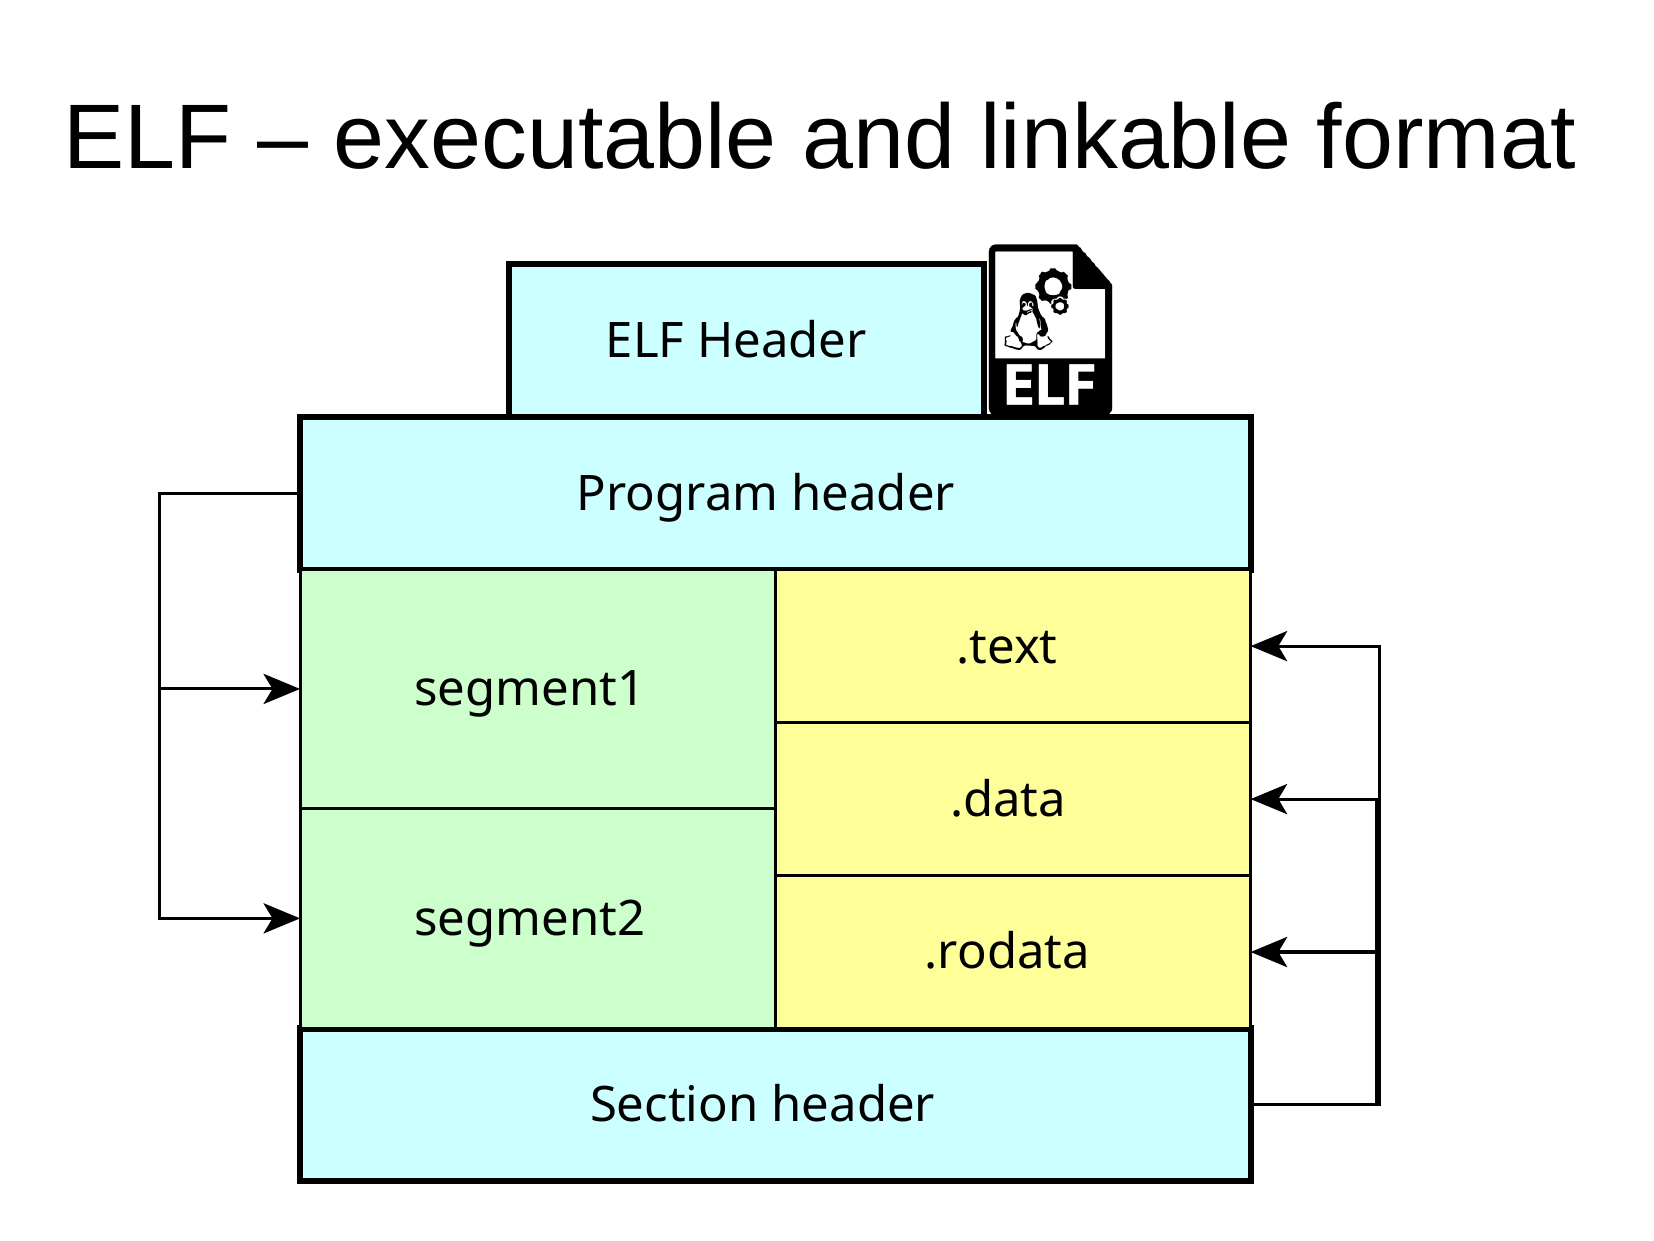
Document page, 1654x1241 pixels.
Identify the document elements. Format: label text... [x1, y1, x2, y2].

title ELF – executable and linkable format [45, 32, 1598, 241]
picture [111, 214, 1428, 1231]
